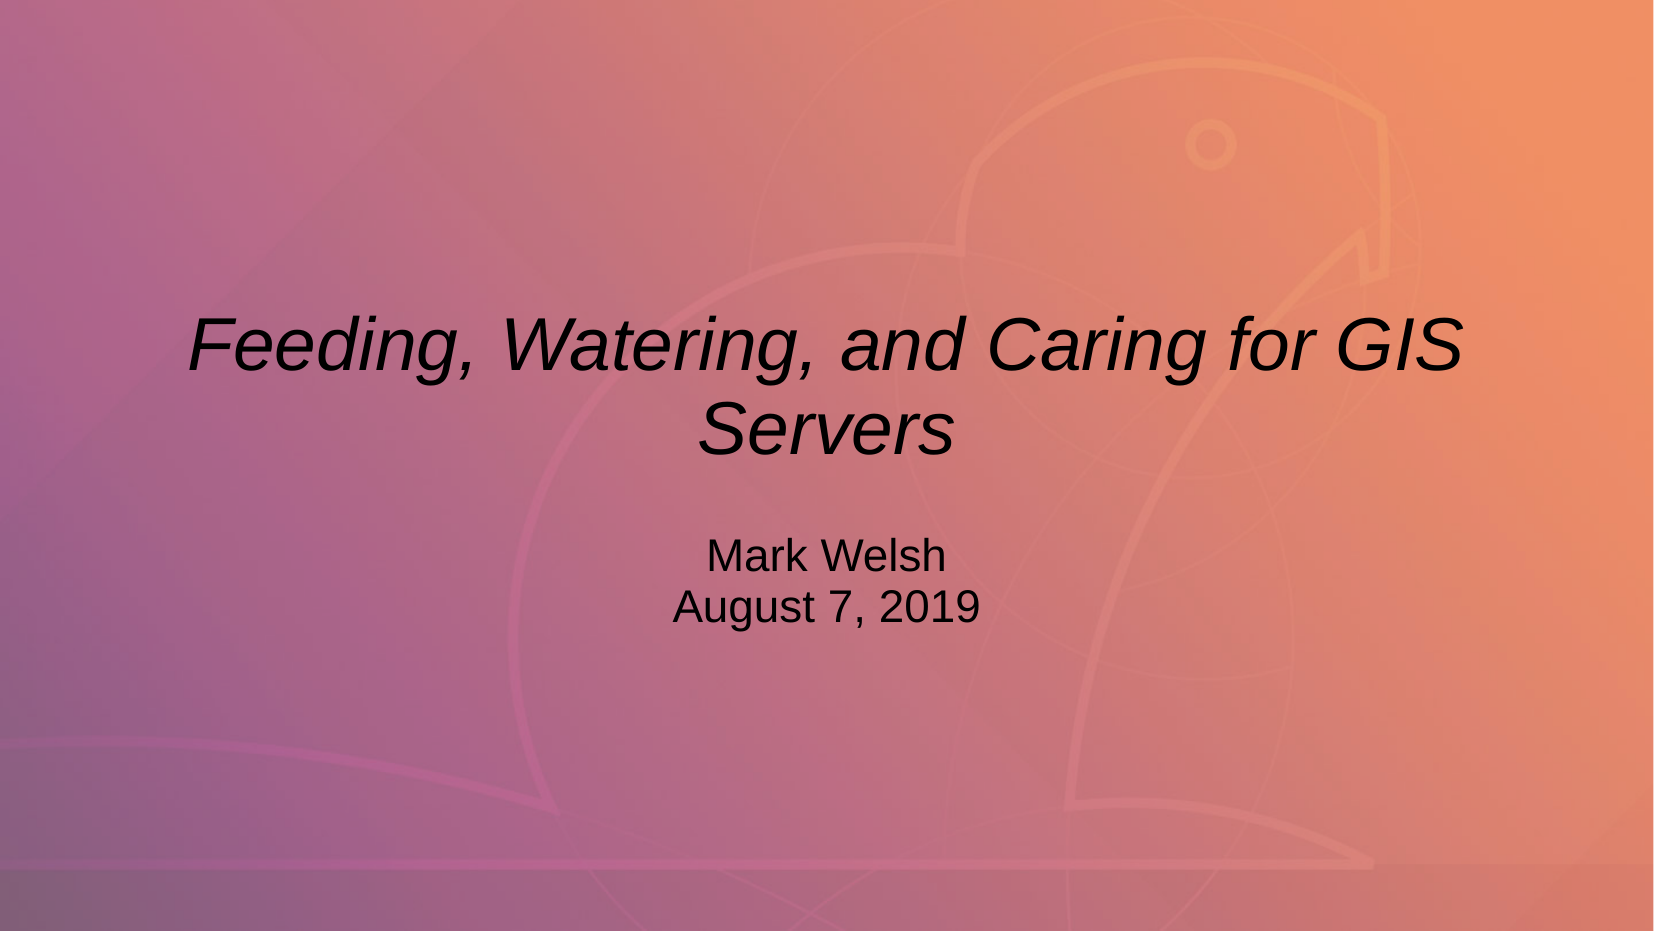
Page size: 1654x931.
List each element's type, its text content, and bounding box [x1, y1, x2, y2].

subtitle Mark Welsh August 7, 2019 [82, 502, 1571, 661]
title Feeding, Watering, and Caring for GIS Servers [82, 302, 1571, 471]
